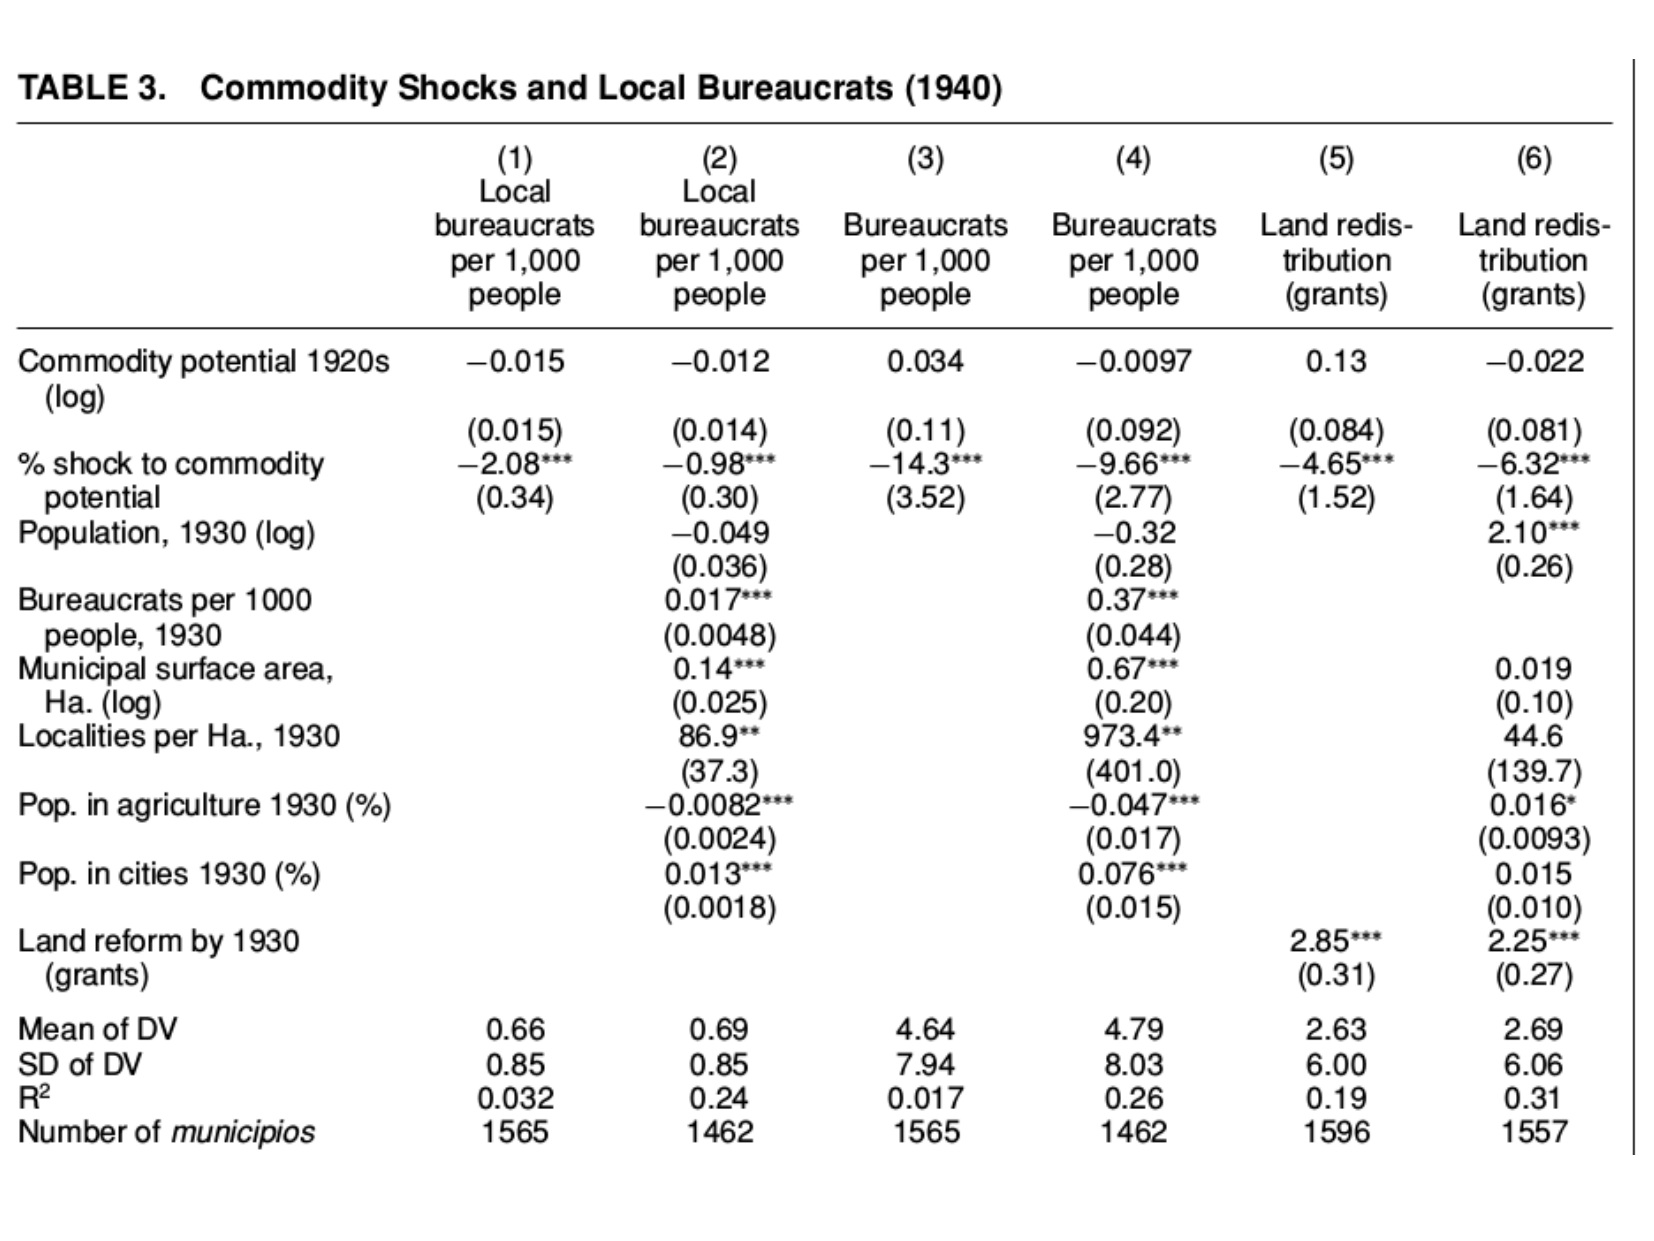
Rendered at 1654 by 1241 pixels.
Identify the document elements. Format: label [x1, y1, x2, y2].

picture [0, 59, 1644, 1156]
